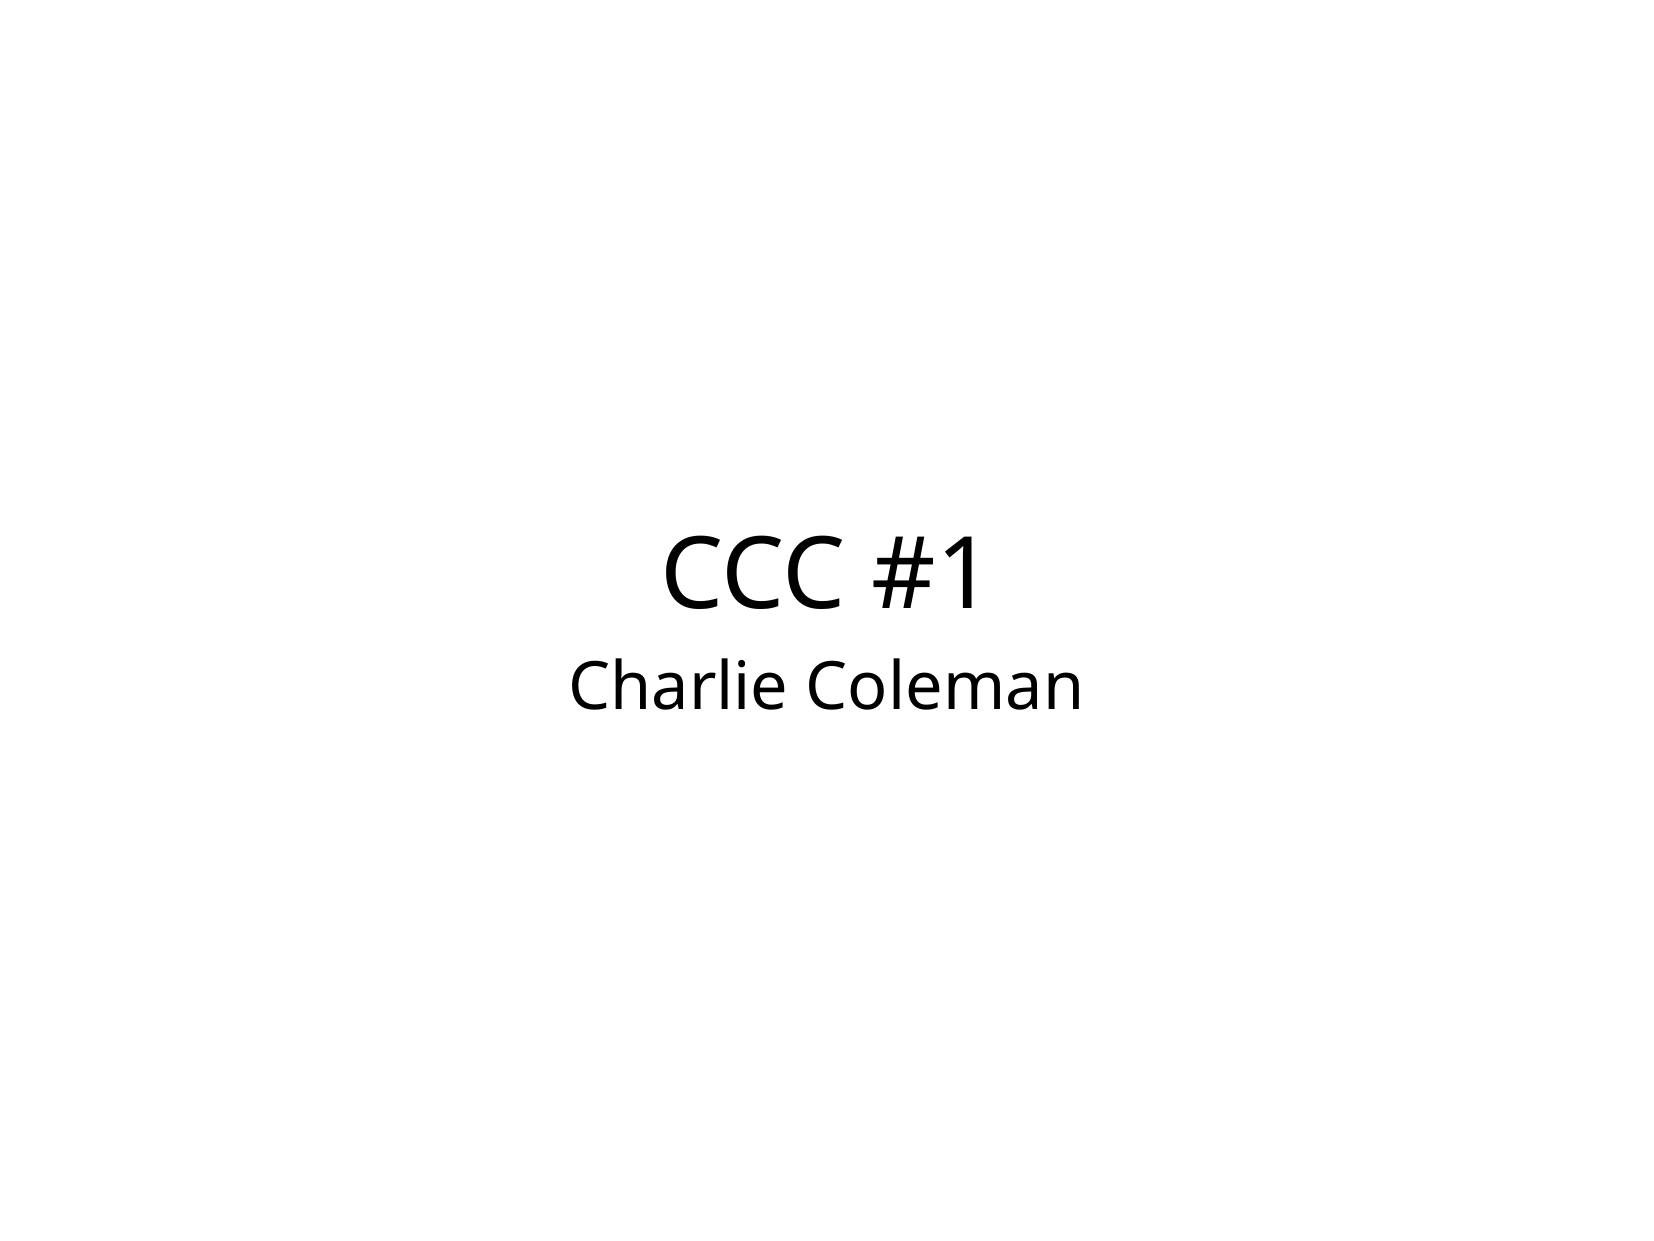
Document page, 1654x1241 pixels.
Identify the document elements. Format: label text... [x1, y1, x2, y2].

subtitle CCC #1 Charlie Coleman [82, 49, 1571, 1182]
